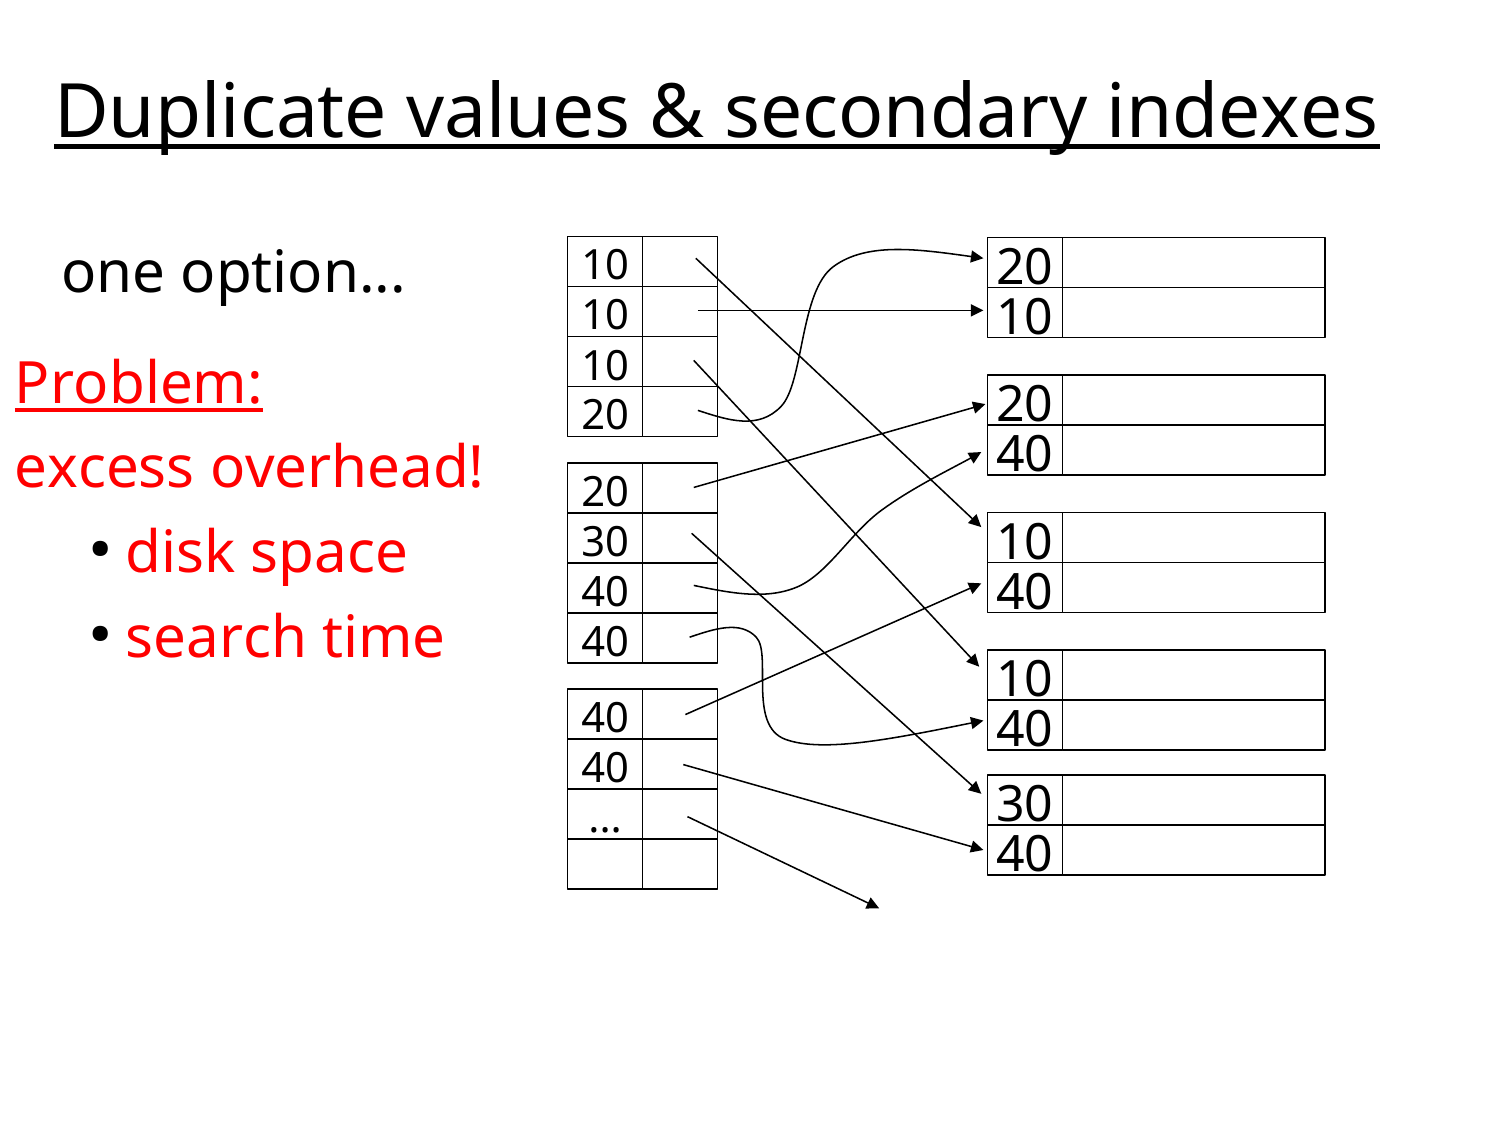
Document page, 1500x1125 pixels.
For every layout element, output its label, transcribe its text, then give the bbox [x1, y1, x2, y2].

text_box 10 [987, 288, 1062, 338]
text_box 40 [567, 738, 643, 788]
text_box 40 [567, 612, 643, 663]
text_box one option... [54, 224, 413, 311]
text_box 20 [567, 386, 643, 437]
text_box ... [567, 788, 642, 838]
text_box [1062, 774, 1326, 876]
text_box 40 [987, 826, 1062, 876]
text_box [1062, 512, 1326, 613]
title Duplicate values & secondary indexes [39, 31, 1500, 180]
text_box [1062, 650, 1326, 751]
text_box 10 [987, 512, 1062, 563]
text_box 40 [987, 701, 1062, 751]
text_box 10 [567, 236, 642, 286]
text_box 20 [987, 237, 1062, 288]
text_box 40 [987, 563, 1062, 613]
text_box 30 [987, 774, 1062, 826]
text_box [1062, 375, 1326, 475]
text_box [1062, 237, 1326, 338]
text_box 10 [987, 650, 1062, 701]
text_box 10 [567, 286, 643, 336]
text_box 40 [567, 688, 642, 738]
text_box [642, 462, 718, 663]
text_box 30 [567, 512, 643, 562]
text_box 20 [987, 375, 1062, 426]
text_box [567, 688, 718, 889]
text_box 10 [567, 336, 642, 386]
text_box Problem: excess overhead! disk space search time [0, 337, 540, 673]
text_box [642, 236, 718, 437]
text_box 40 [987, 426, 1062, 475]
text_box 40 [567, 562, 642, 612]
text_box 20 [567, 462, 642, 512]
